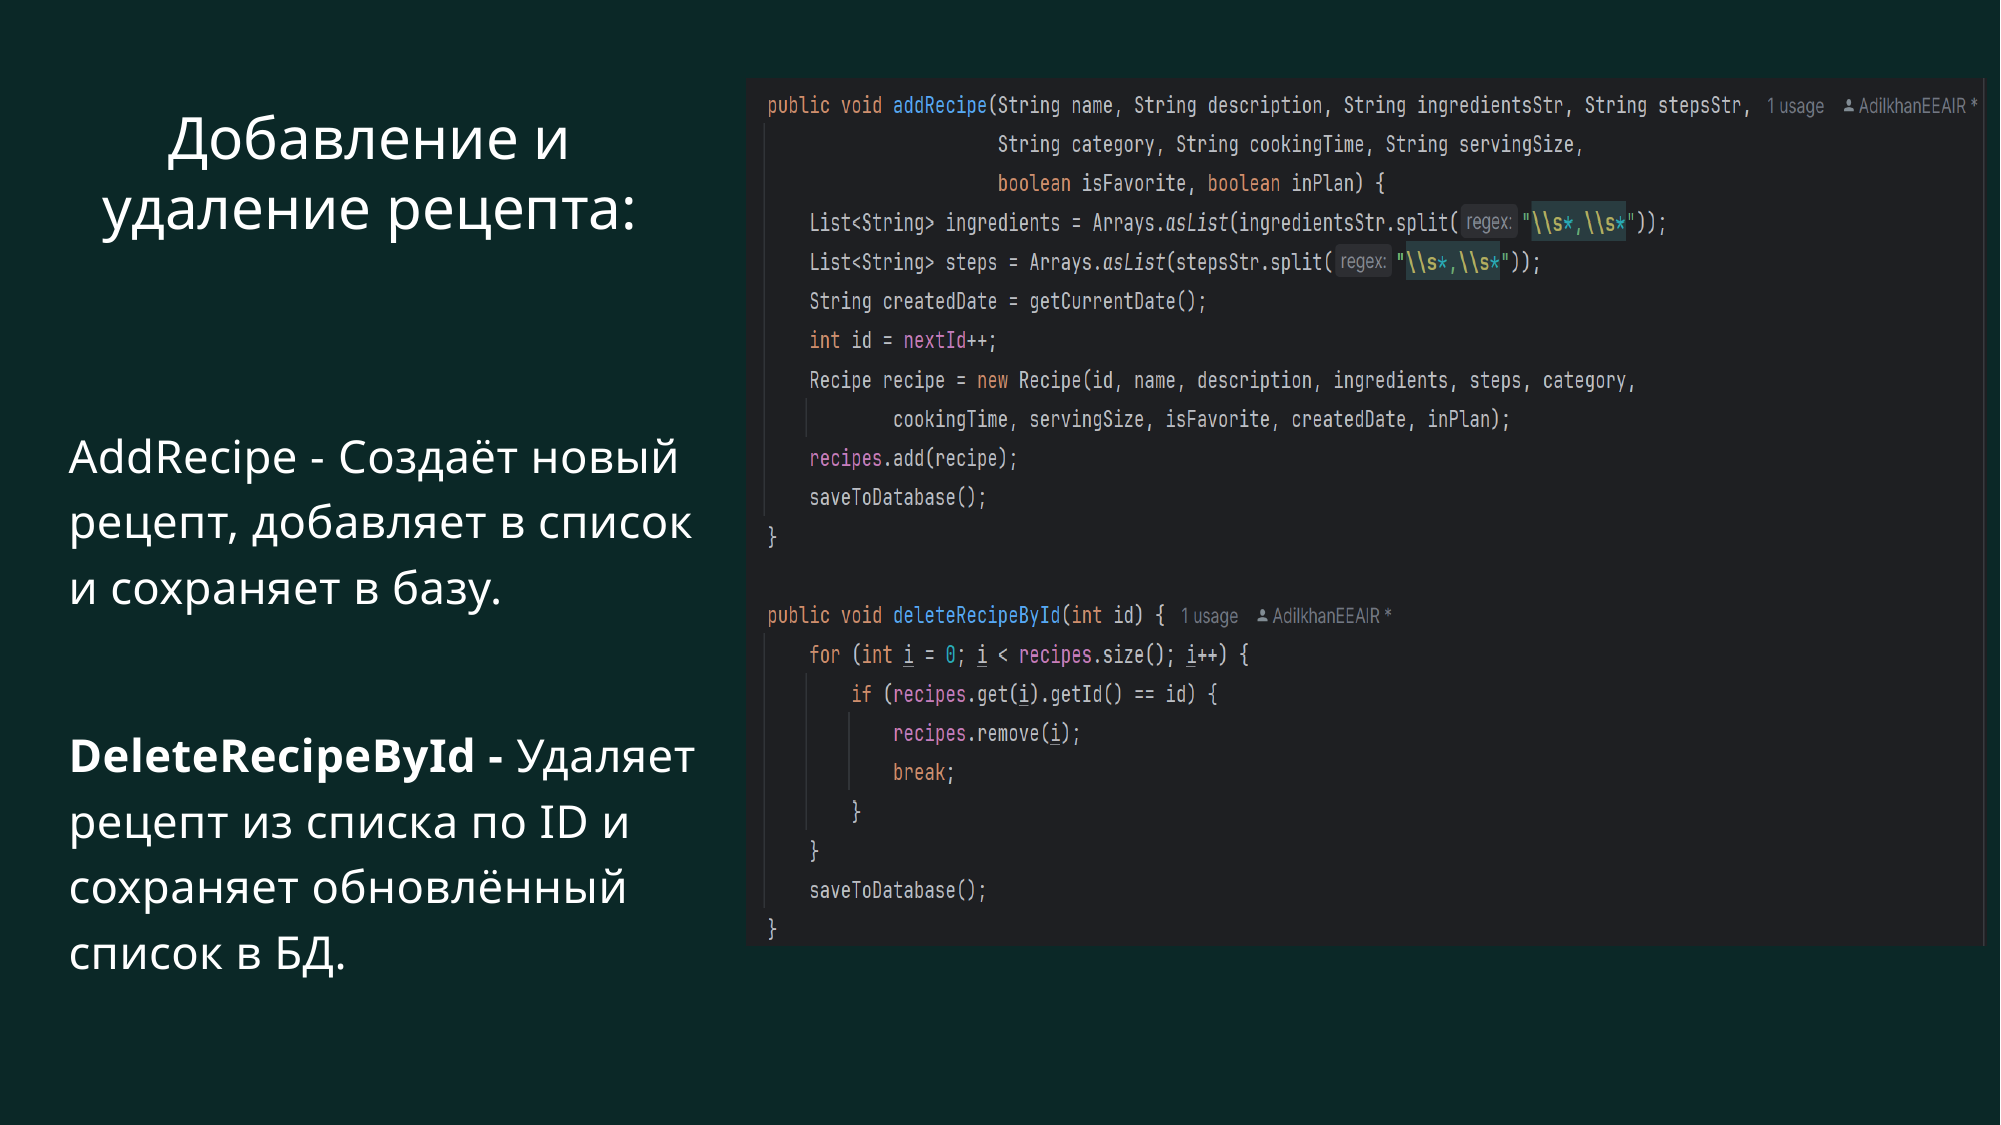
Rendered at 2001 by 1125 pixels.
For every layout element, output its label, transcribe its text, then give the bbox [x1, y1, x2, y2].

list AddRecipe - Создаёт новый рецепт, добавляет в список и сохраняет в базу. DeleteRecipeById - Удаляет рецепт из списка по ID и сохраняет обновлённый список в БД. [68, 416, 705, 1057]
picture [746, 78, 1987, 946]
title Добавление и удаление рецепта: [67, 101, 673, 344]
